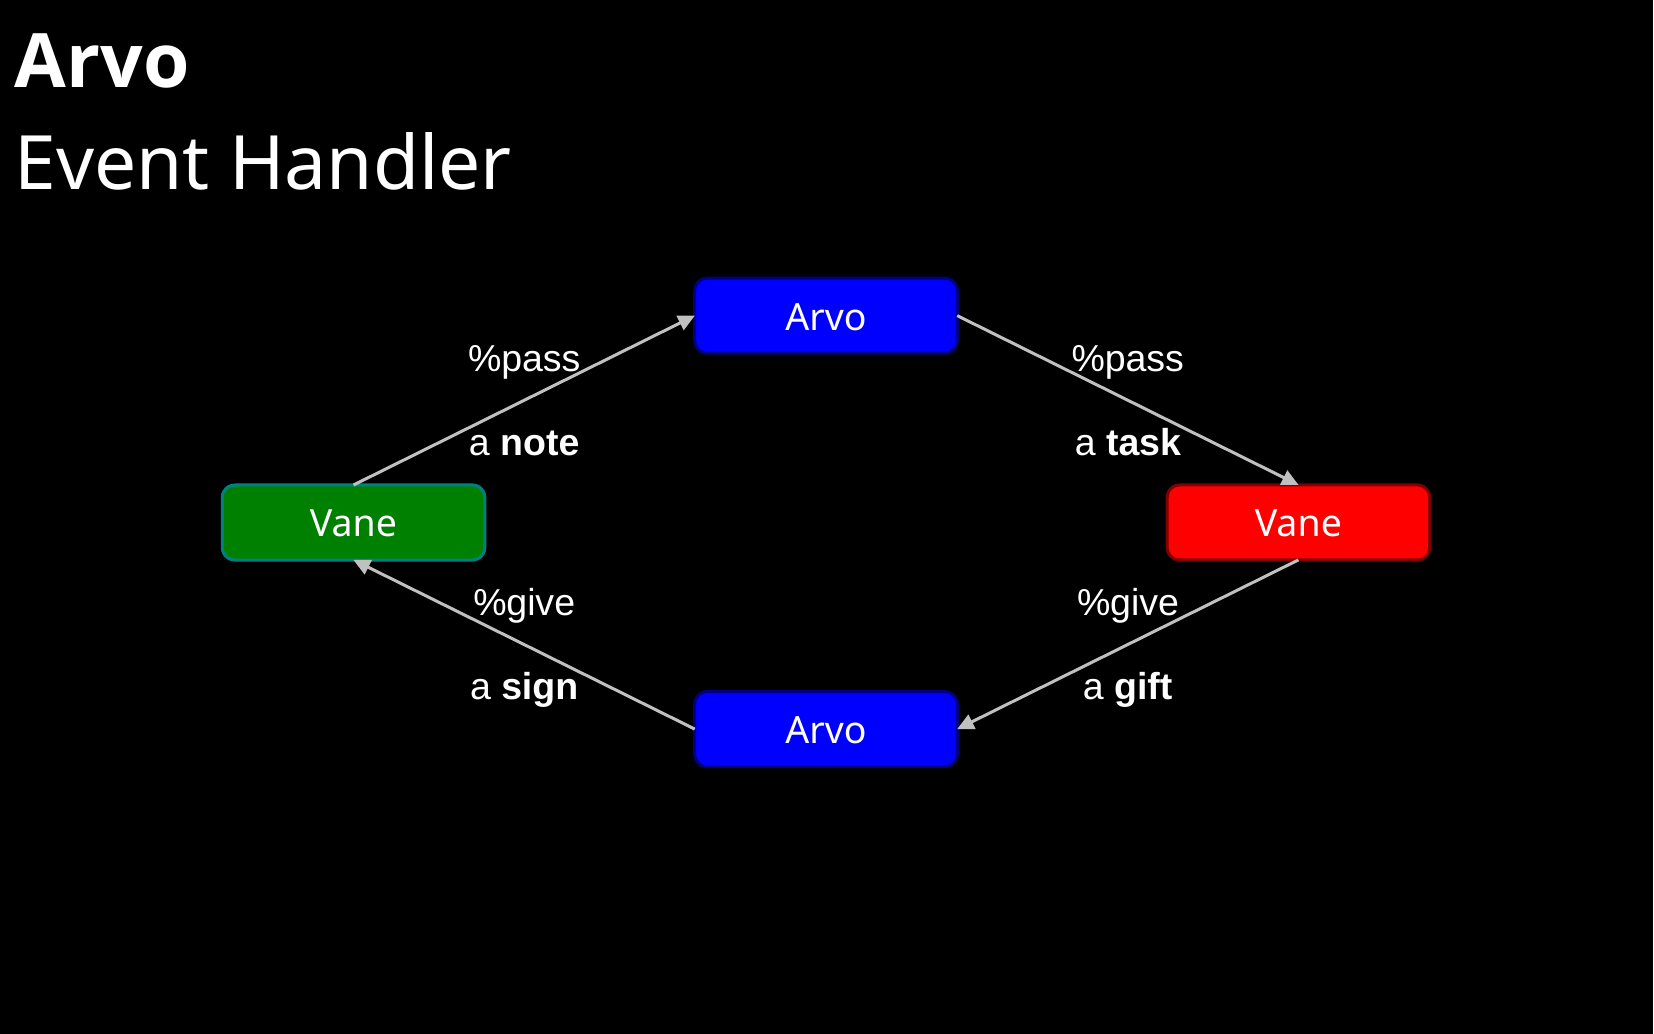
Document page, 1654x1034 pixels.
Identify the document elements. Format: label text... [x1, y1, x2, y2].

text_box Arvo [694, 278, 958, 354]
text_box Arvo [694, 691, 958, 767]
text_box Arvo Event Handler [0, 0, 489, 173]
text_box Vane [1167, 484, 1430, 560]
text_box Vane [222, 484, 485, 561]
